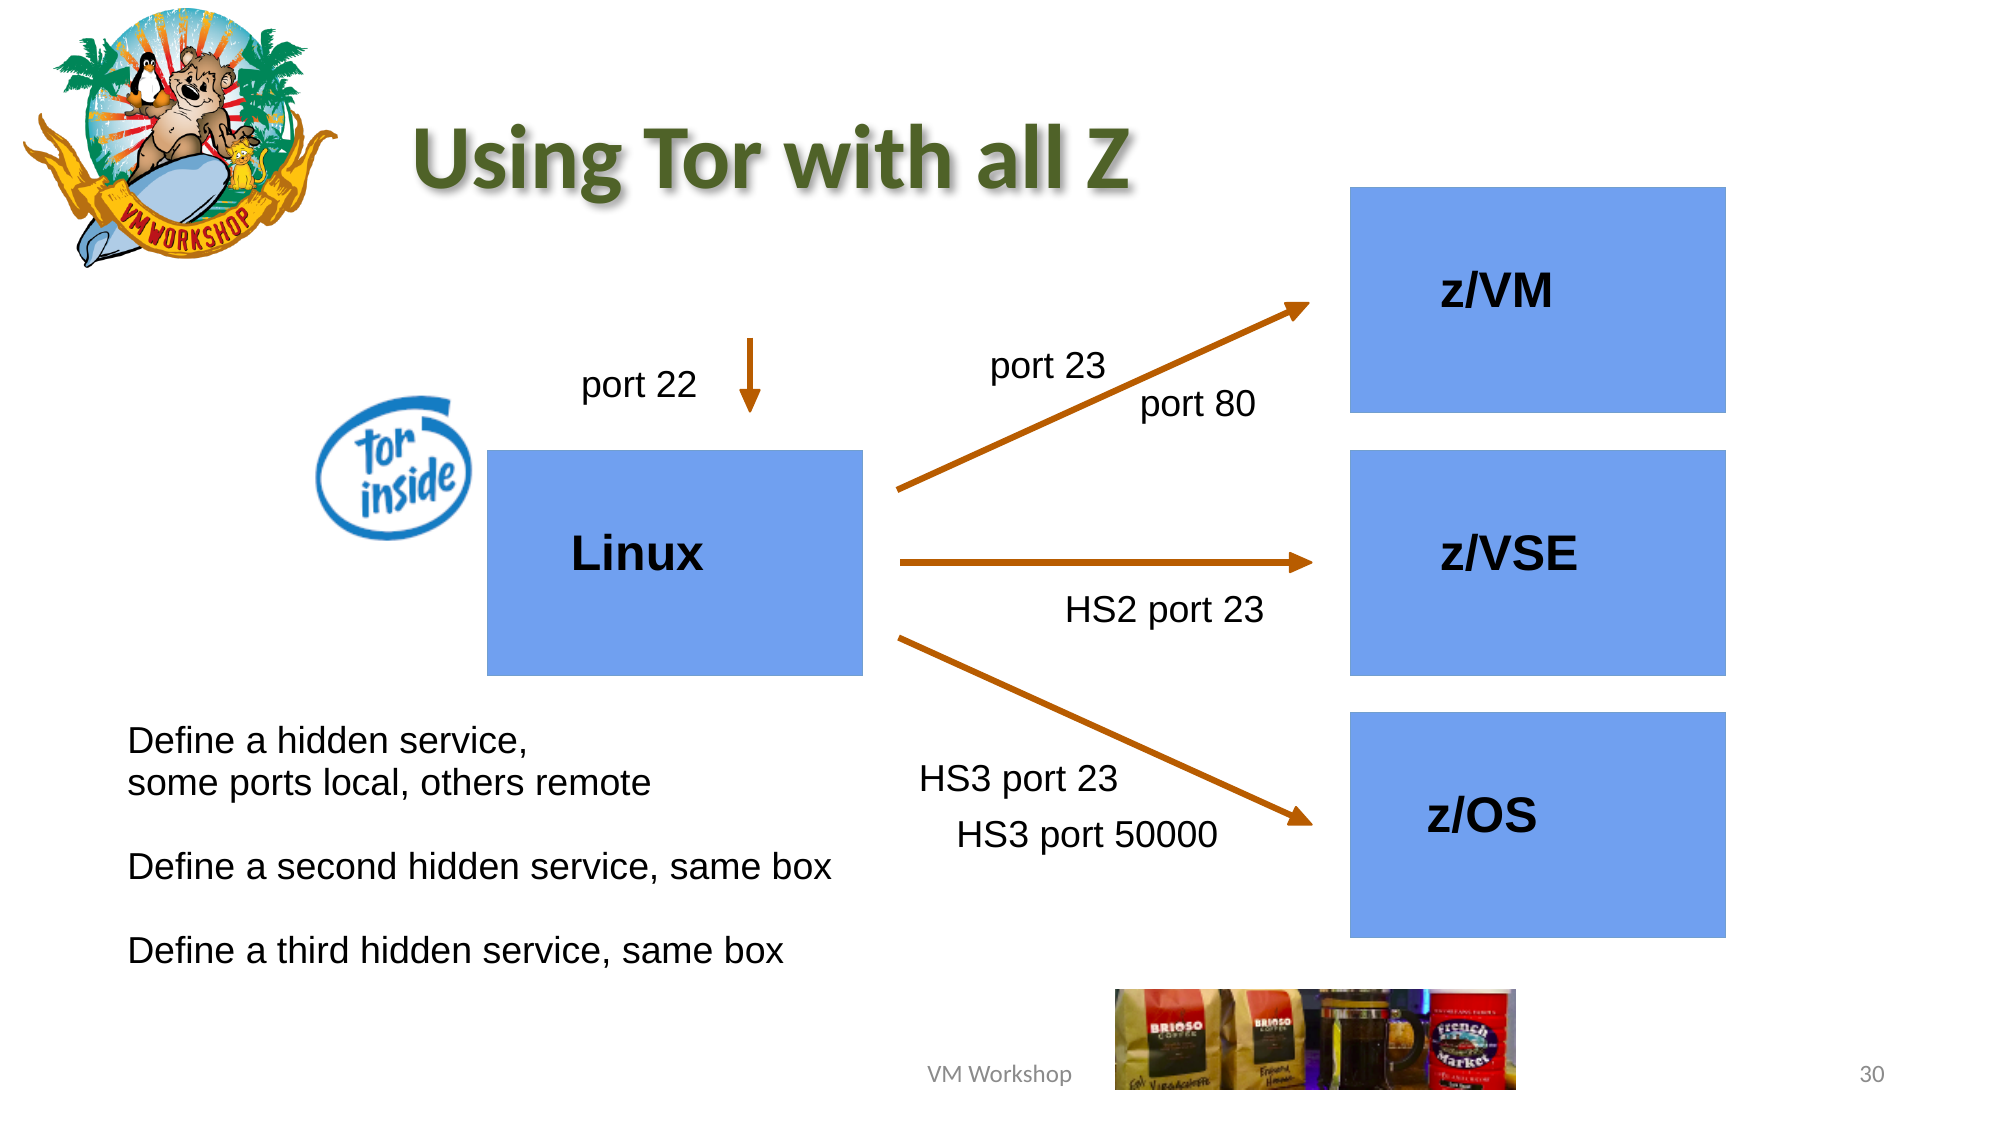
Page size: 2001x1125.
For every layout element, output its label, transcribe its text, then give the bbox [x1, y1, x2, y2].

text_box HS3 port 50000 [941, 805, 1238, 863]
text_box port 23 [975, 337, 1163, 395]
text_box z/VM [1425, 243, 1657, 338]
text_box [1350, 450, 1726, 676]
text_box port 80 [1125, 375, 1313, 432]
text_box [487, 450, 863, 676]
title Using Tor with all Z [396, 58, 1926, 246]
text_box port 22 [566, 355, 751, 413]
text_box HS3 port 23 [903, 750, 1163, 807]
text_box Define a hidden service, some ports local, others remote Define a second hidden service, same box Define a third hidden service, same box [112, 712, 863, 1022]
text_box Linux [556, 505, 788, 601]
picture [1115, 989, 1516, 1090]
picture [23, 8, 338, 269]
text_box z/VSE [1425, 505, 1657, 601]
picture [300, 374, 488, 563]
text_box HS2 port 23 [1050, 580, 1309, 638]
text_box z/OS [1411, 768, 1644, 863]
text_box [1350, 712, 1726, 938]
text_box [1350, 187, 1726, 413]
